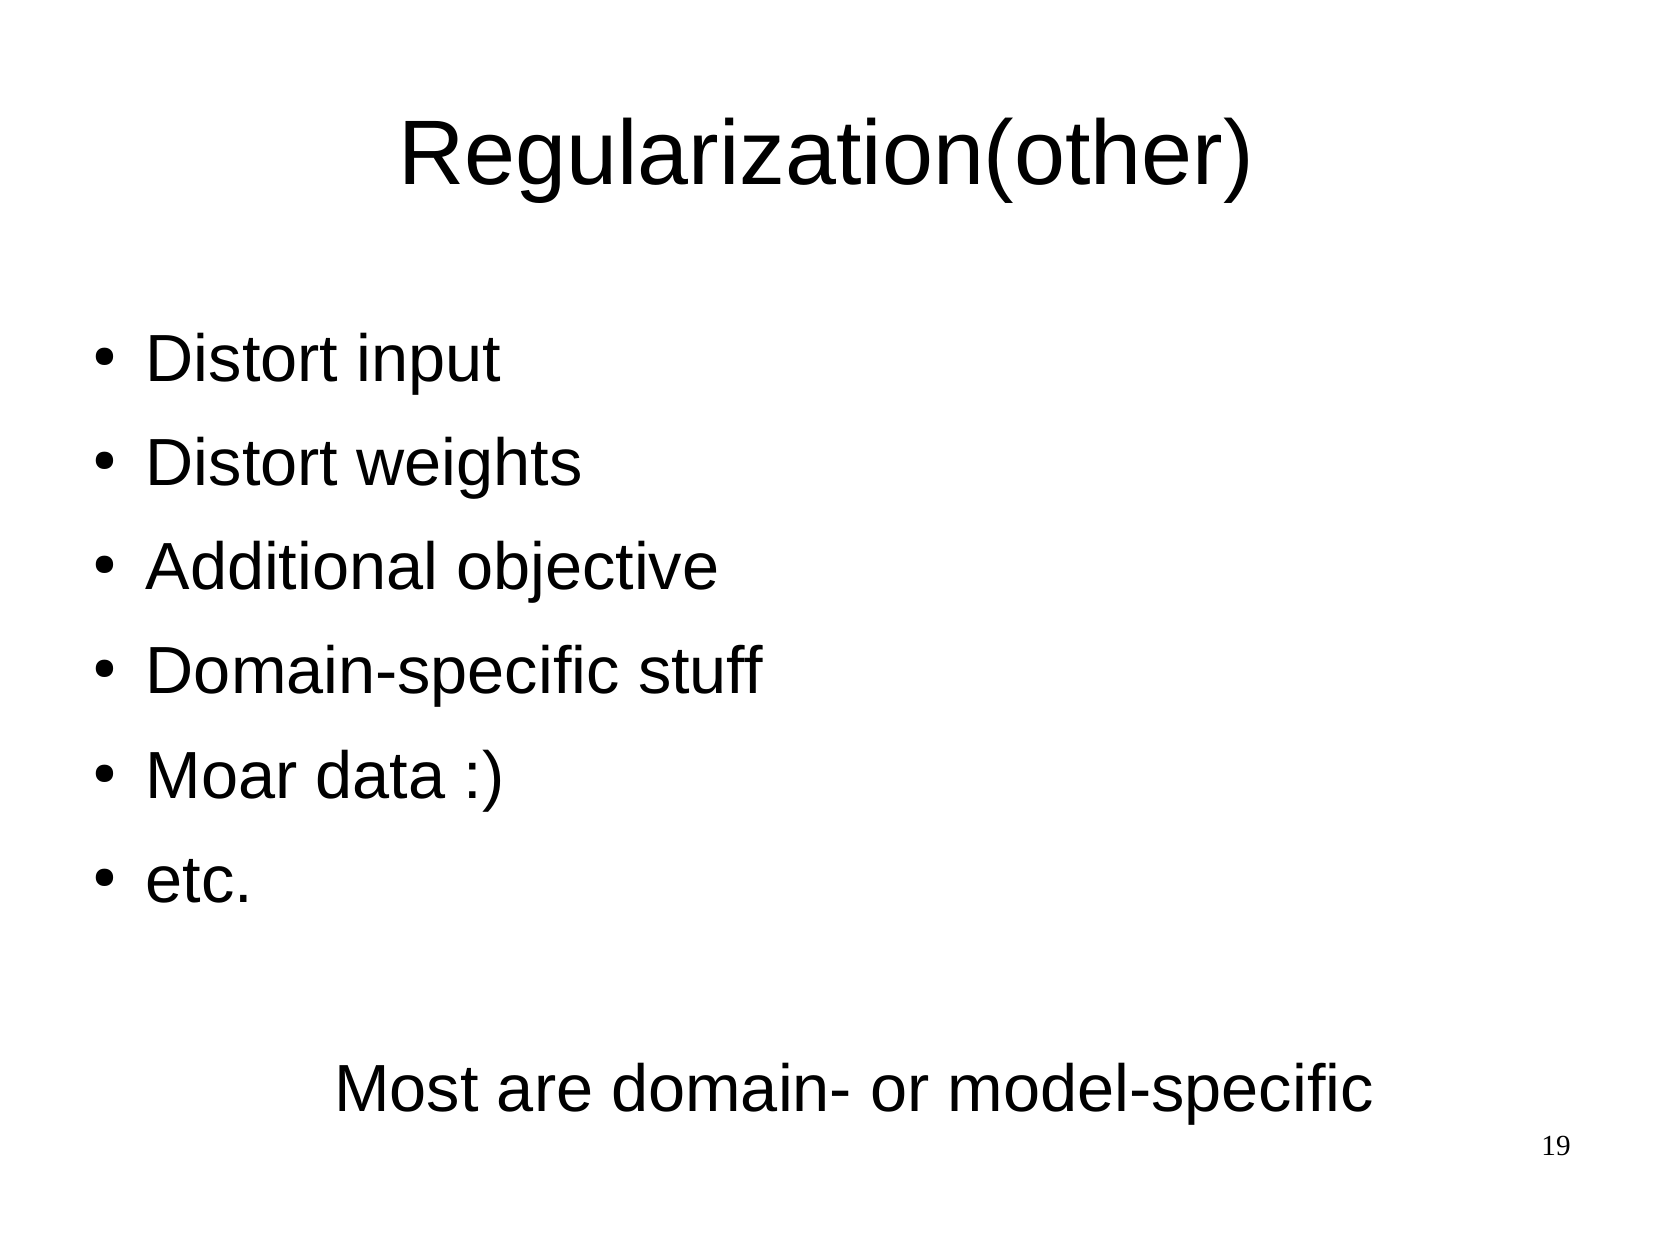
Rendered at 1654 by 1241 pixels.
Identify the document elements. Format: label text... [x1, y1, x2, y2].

title Regularization(other) [82, 49, 1571, 257]
list Distort input Distort weights Additional objective Domain-specific stuff Moar data :) etc. Most are domain- or model-specific [75, 320, 1564, 1201]
